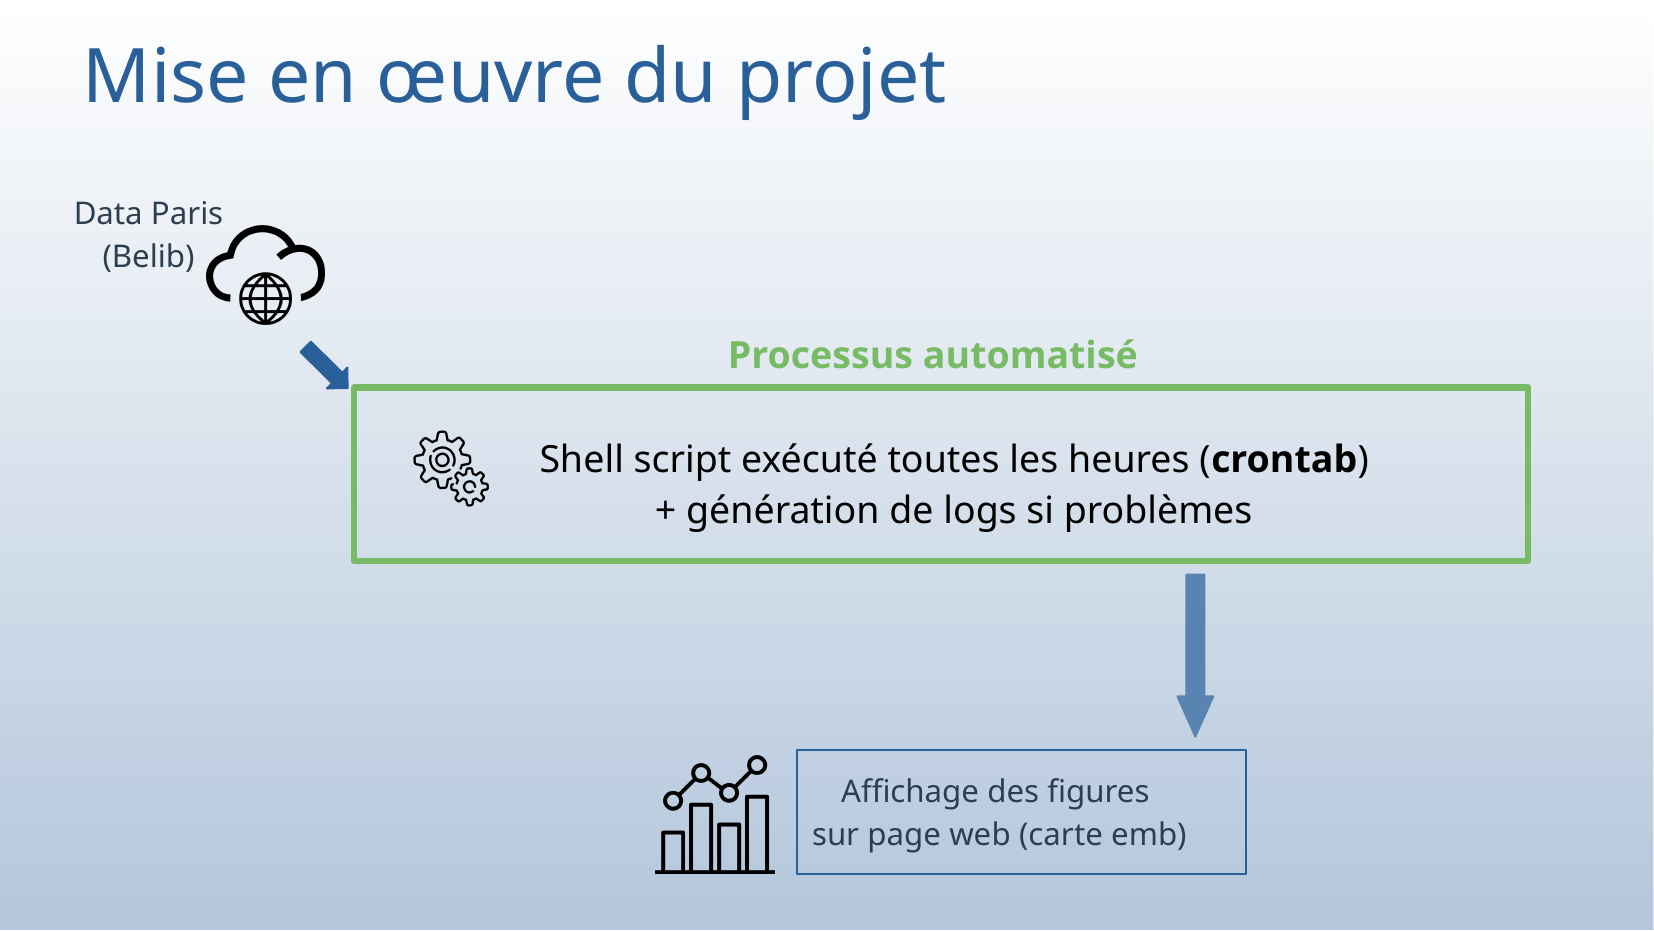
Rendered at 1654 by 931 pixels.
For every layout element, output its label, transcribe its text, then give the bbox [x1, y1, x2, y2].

picture [655, 755, 775, 875]
picture [413, 430, 489, 507]
text_box [59, 224, 1595, 931]
picture [206, 225, 325, 325]
text_box Processus automatisé [637, 324, 1229, 384]
text_box Affichage des figures sur page web (carte emb) [797, 750, 1247, 874]
text_box Data Paris (Belib) [59, 171, 266, 296]
text_box Shell script exécuté toutes les heures (crontab) + génération de logs si problèmes [485, 454, 1424, 514]
title Mise en œuvre du projet [82, 0, 1571, 151]
